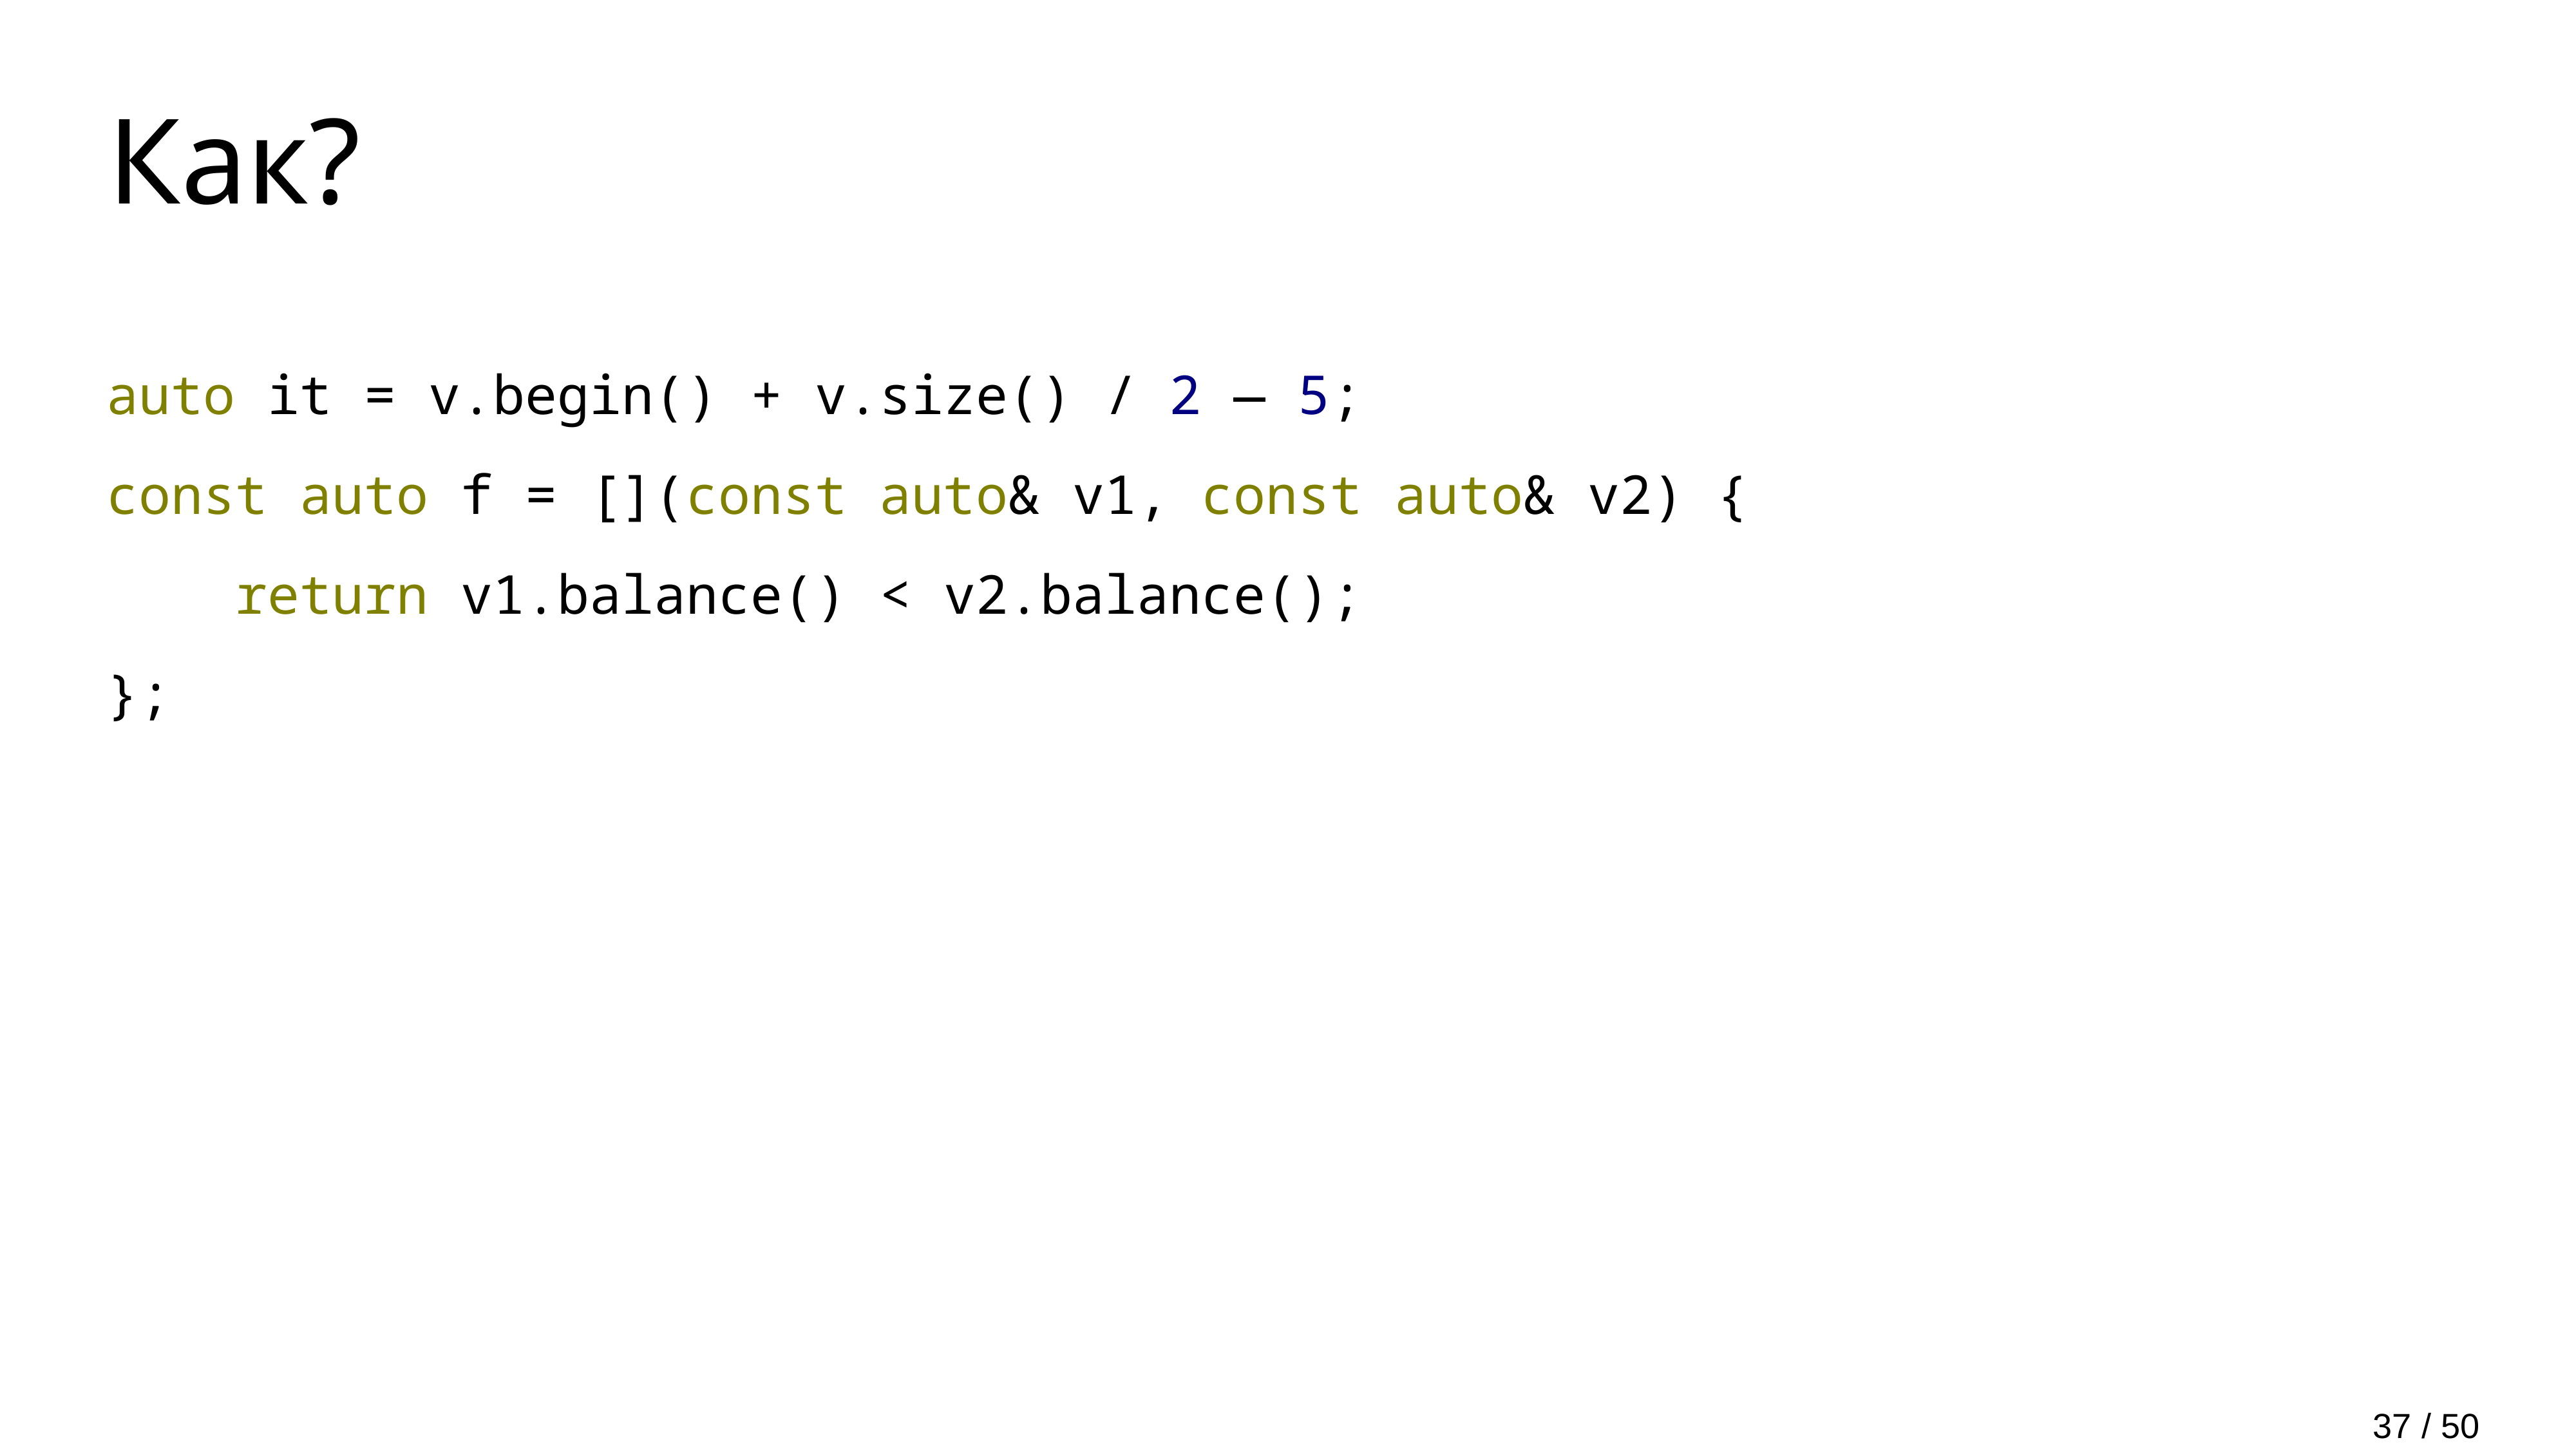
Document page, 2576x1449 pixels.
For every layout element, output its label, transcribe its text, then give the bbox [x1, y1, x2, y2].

text_box <number> / 50 [2363, 1402, 2576, 1449]
title Как? [108, 80, 2468, 242]
list auto it = v.begin() + v.size() / 2 — 5; const auto f = [](const auto& v1, const auto& v2) { return v1.balance() < v2.balance(); }; [0, 295, 2576, 1449]
